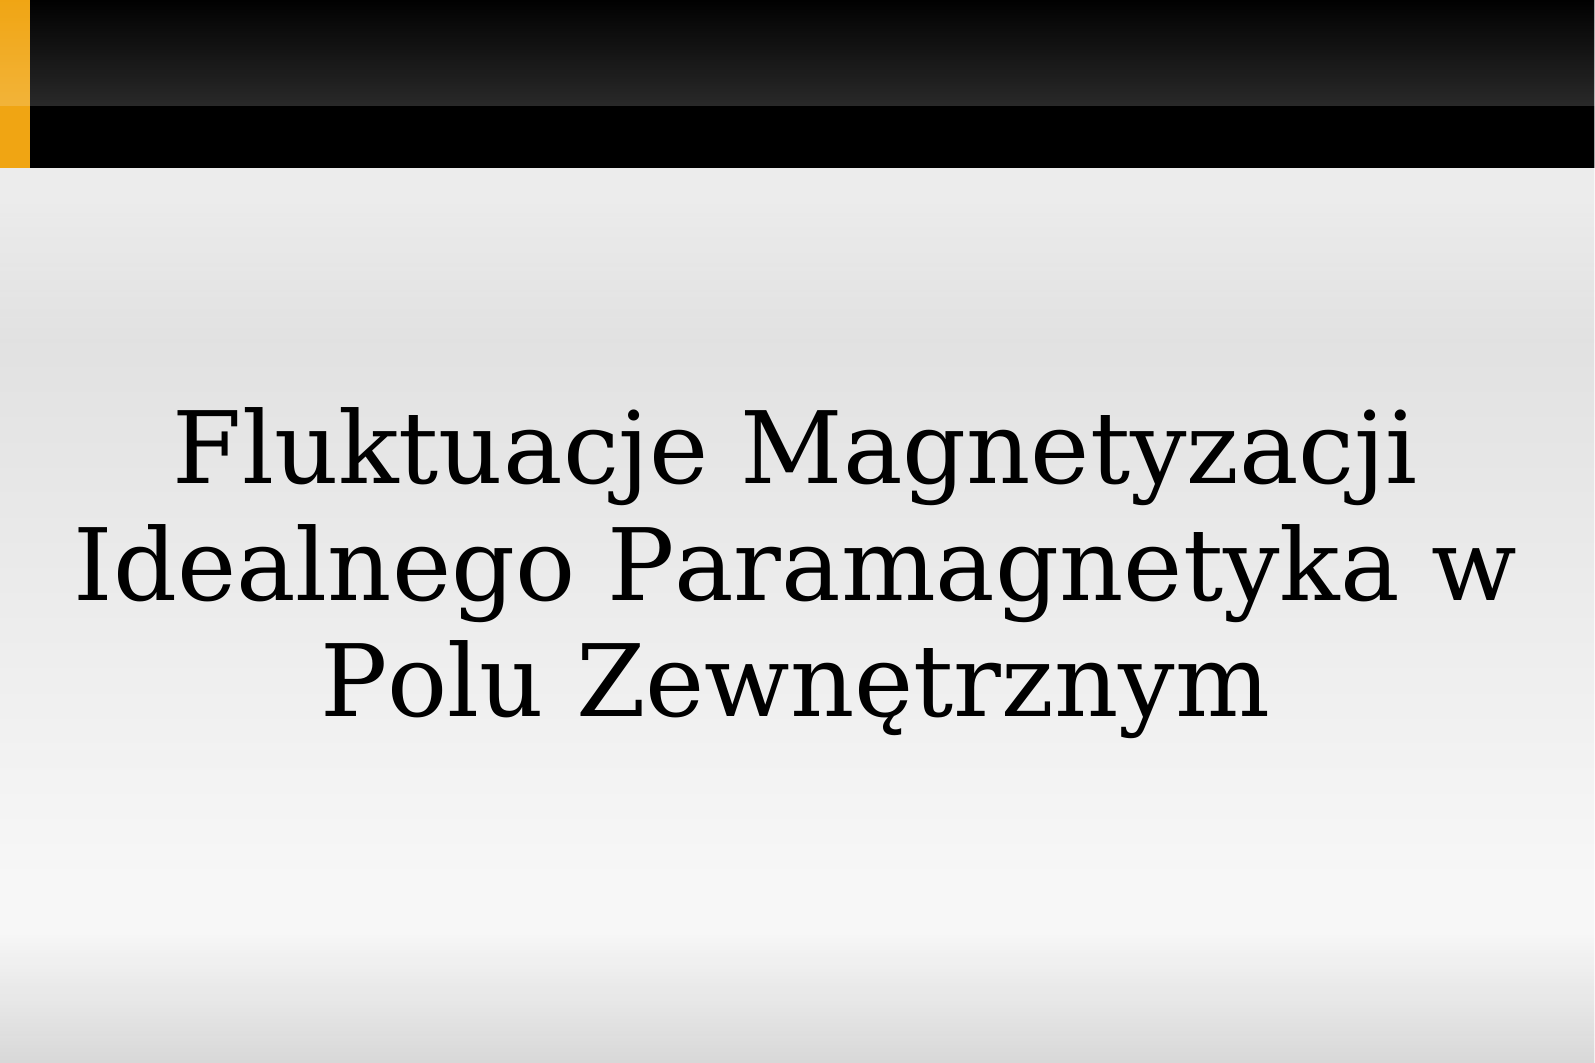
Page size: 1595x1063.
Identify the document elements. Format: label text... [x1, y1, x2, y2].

picture [0, 0, 1595, 1063]
text_box Fluktuacje Magnetyzacji Idealnego Paramagnetyka w Polu Zewnętrznym [59, 383, 1536, 798]
